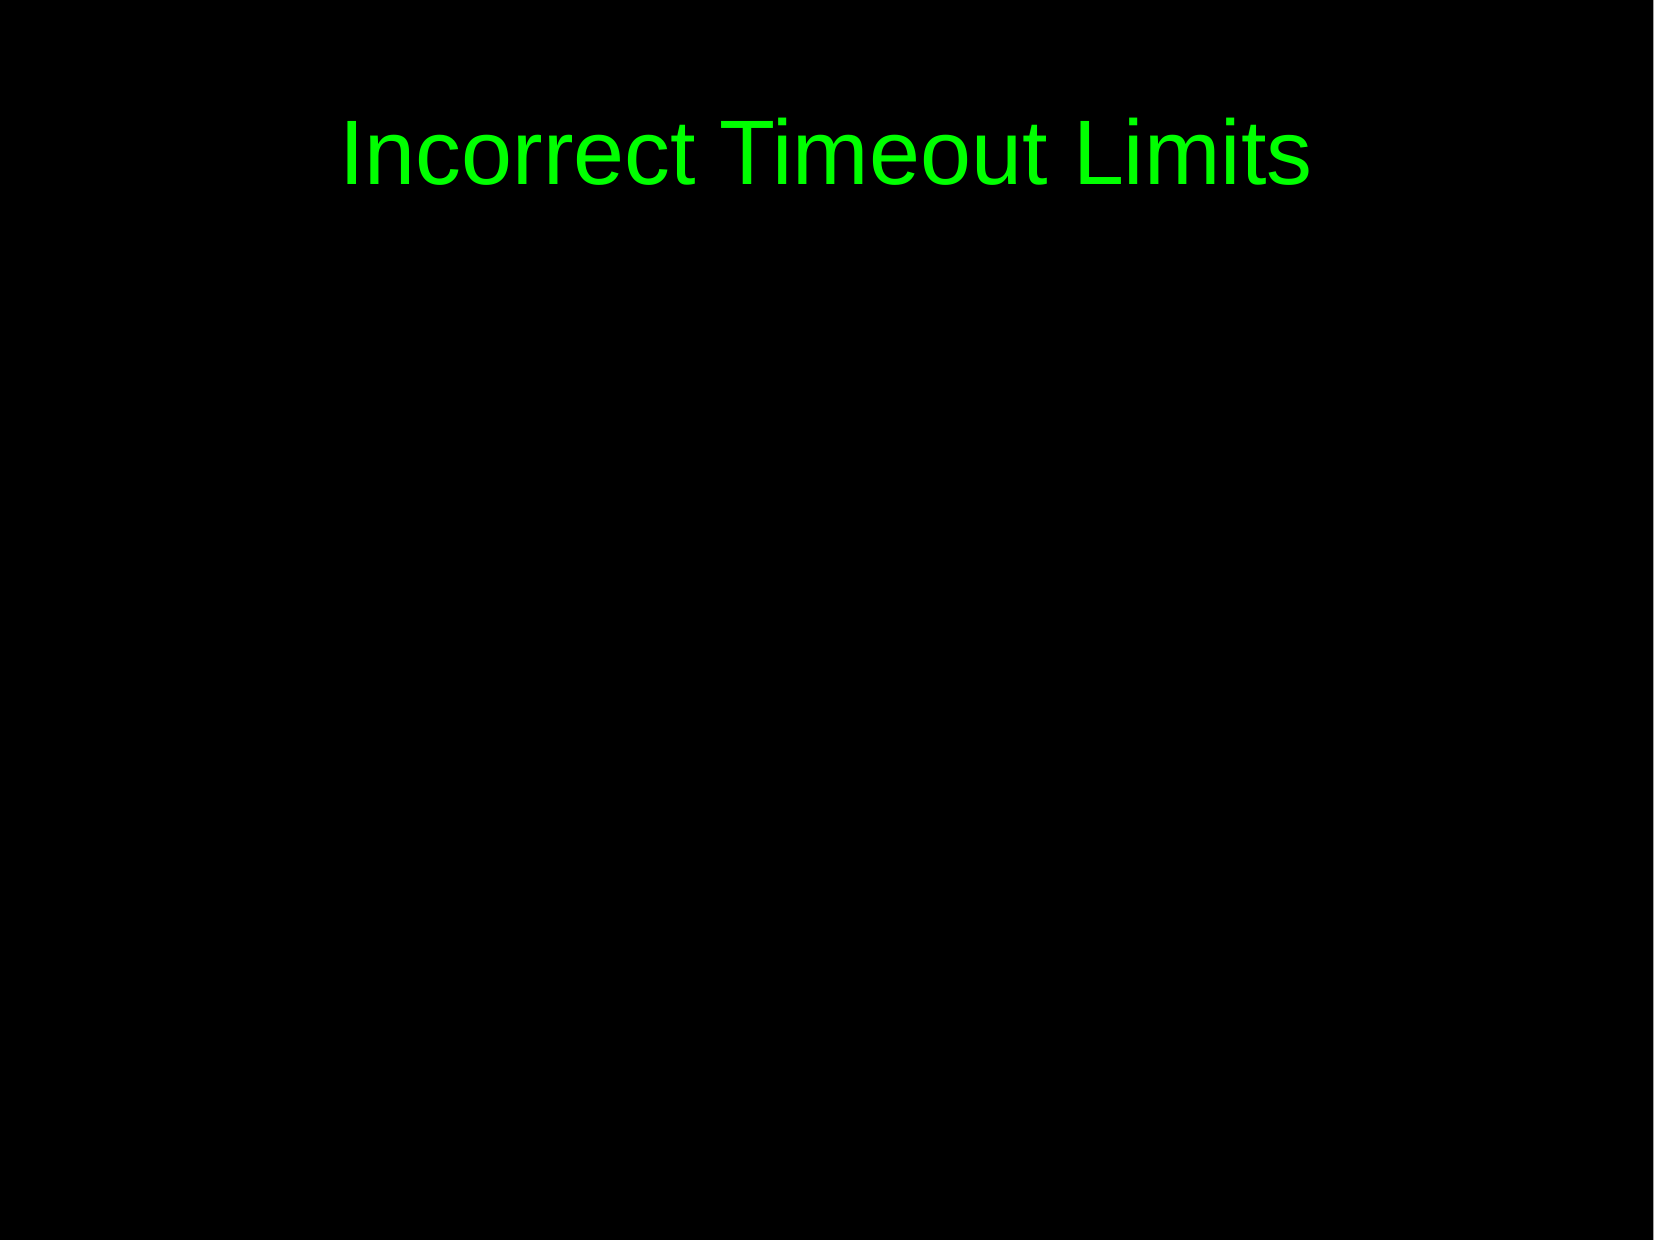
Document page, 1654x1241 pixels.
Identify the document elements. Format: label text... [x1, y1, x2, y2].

title Incorrect Timeout Limits [82, 49, 1571, 257]
